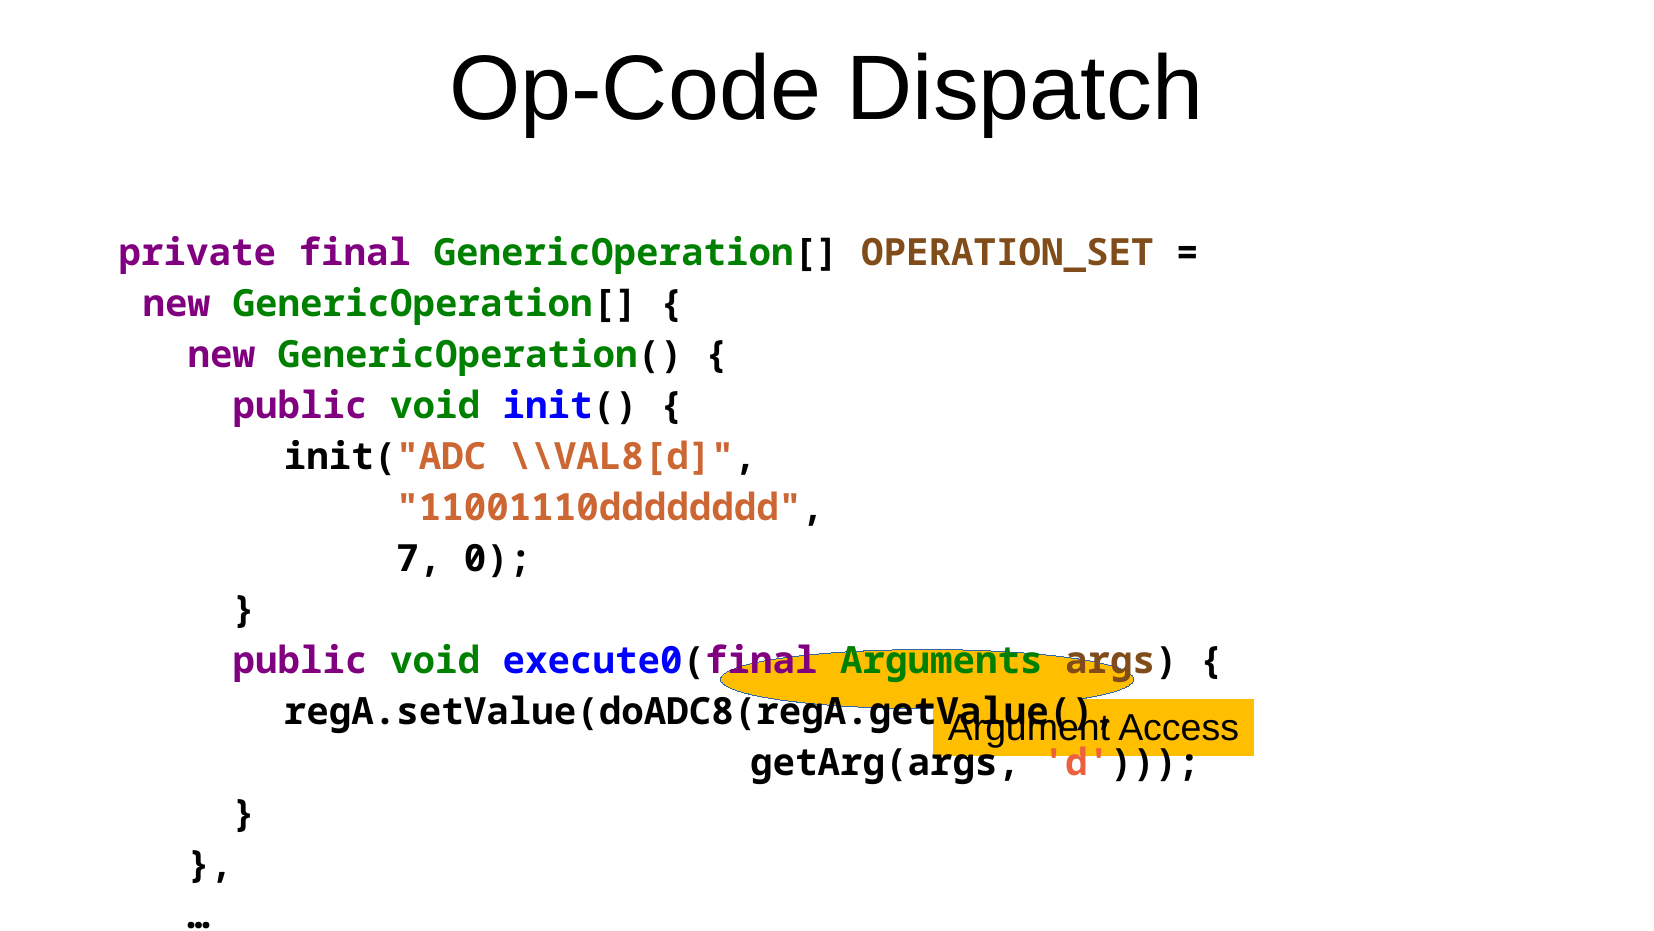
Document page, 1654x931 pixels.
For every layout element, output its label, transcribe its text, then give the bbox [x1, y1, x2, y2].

table_header private final GenericOperation[] OPERATION_SET = new GenericOperation[] { new GenericOperation() { public void init() { init("ADC \\VAL8[d]", "11001110dddddddd", 7, 0); } public void execute0(final Arguments args) { regA.setValue(doADC8(regA.getValue(), getArg(args, 'd'))); } }, … } [84, 219, 1571, 931]
title Op-Code Dispatch [82, 10, 1571, 166]
